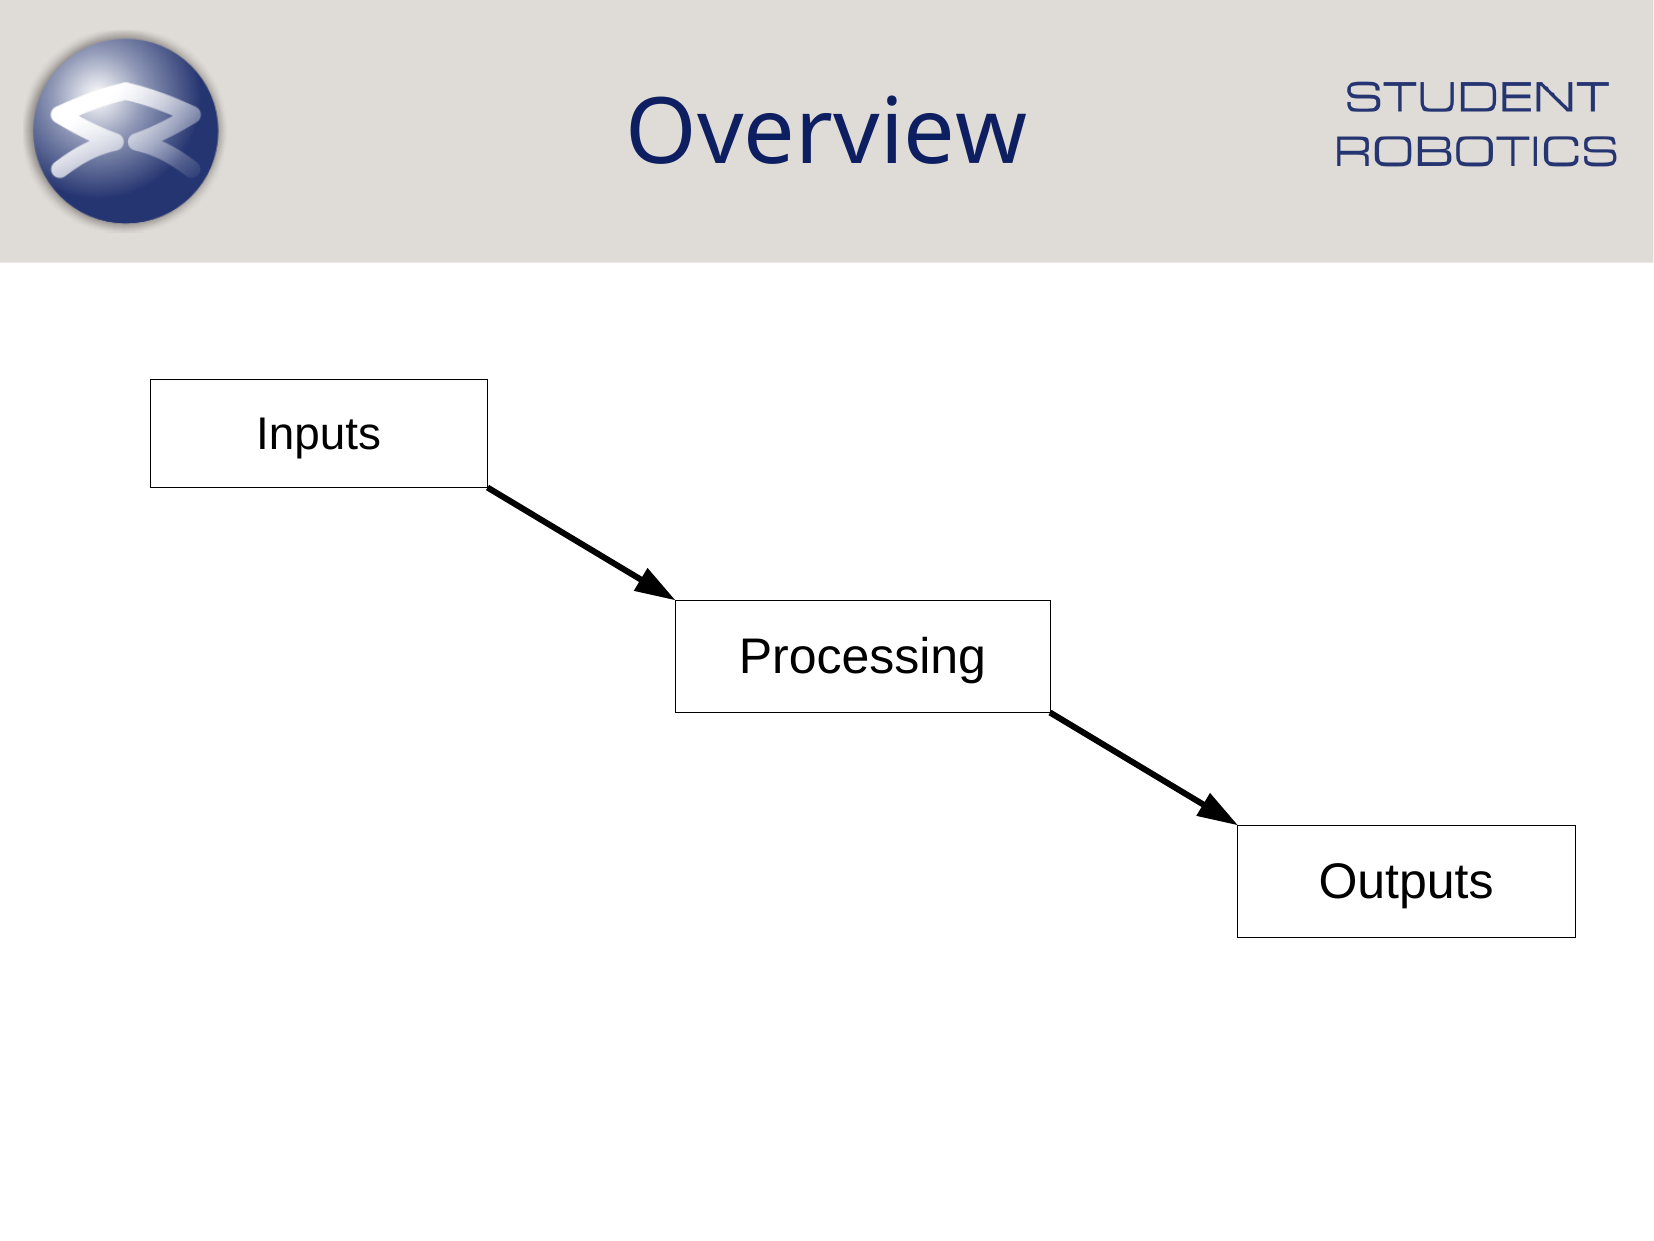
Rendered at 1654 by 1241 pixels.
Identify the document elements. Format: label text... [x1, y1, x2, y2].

picture [9, 19, 82, 245]
text_box Inputs [150, 379, 488, 488]
title Overview [82, 7, 1571, 250]
picture [1571, 68, 1633, 174]
text_box Outputs [1237, 825, 1576, 938]
text_box Processing [675, 600, 1051, 713]
